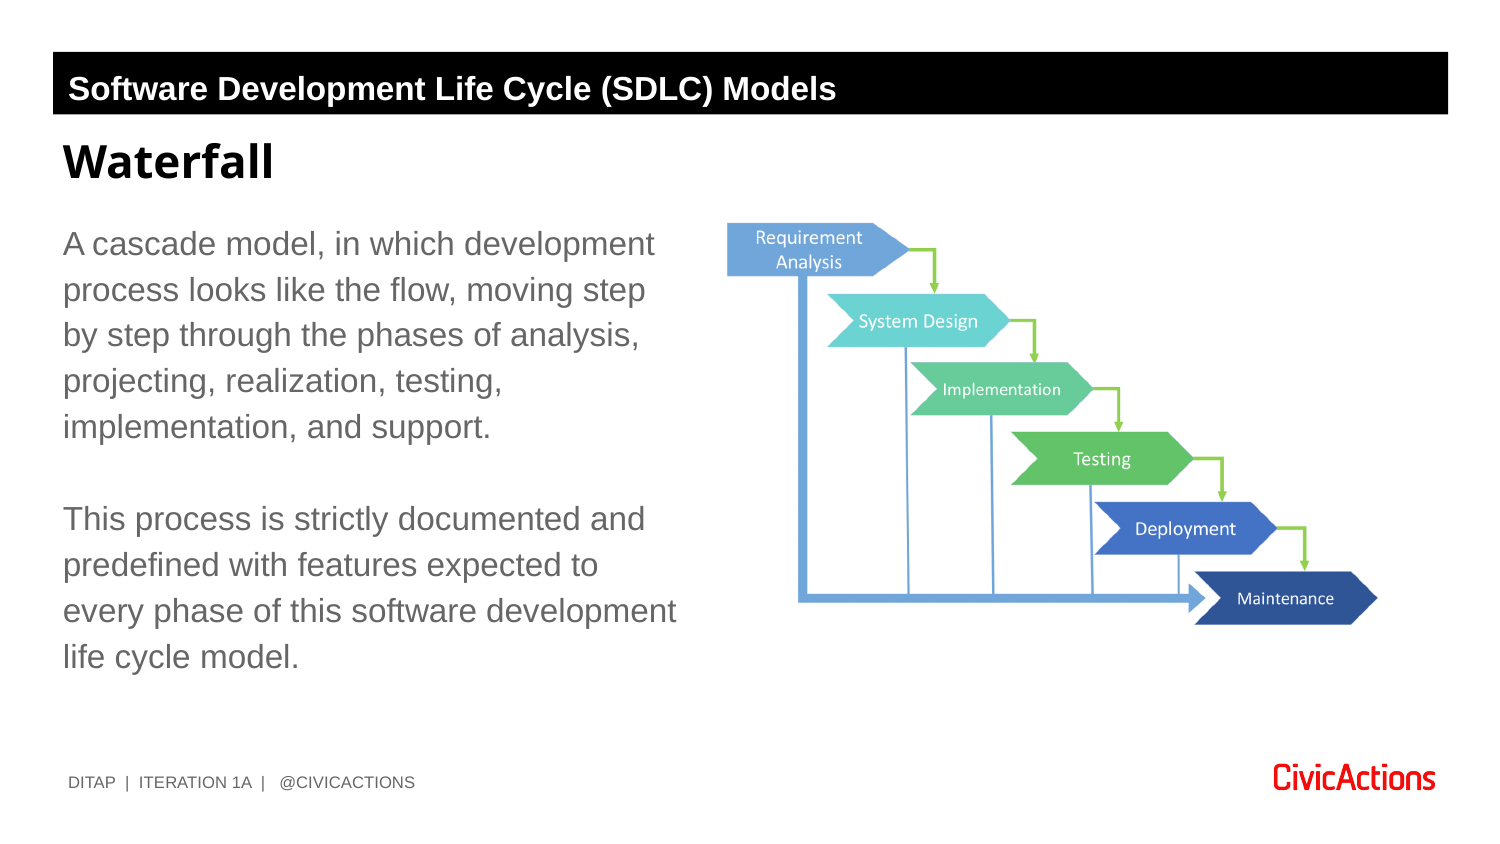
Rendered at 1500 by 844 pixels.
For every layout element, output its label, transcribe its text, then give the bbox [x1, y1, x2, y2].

picture [1271, 758, 1438, 795]
picture [687, 207, 1449, 636]
list Waterfall [53, 123, 304, 206]
title Software Development Life Cycle (SDLC) Models [53, 51, 1449, 115]
list A cascade model, in which development process looks like the flow, moving step by step through the phases of analysis, projecting, realization, testing, implementation, and support. This process is strictly documented and predefined with features expected to every phase of this software development life cycle model. [53, 206, 690, 763]
